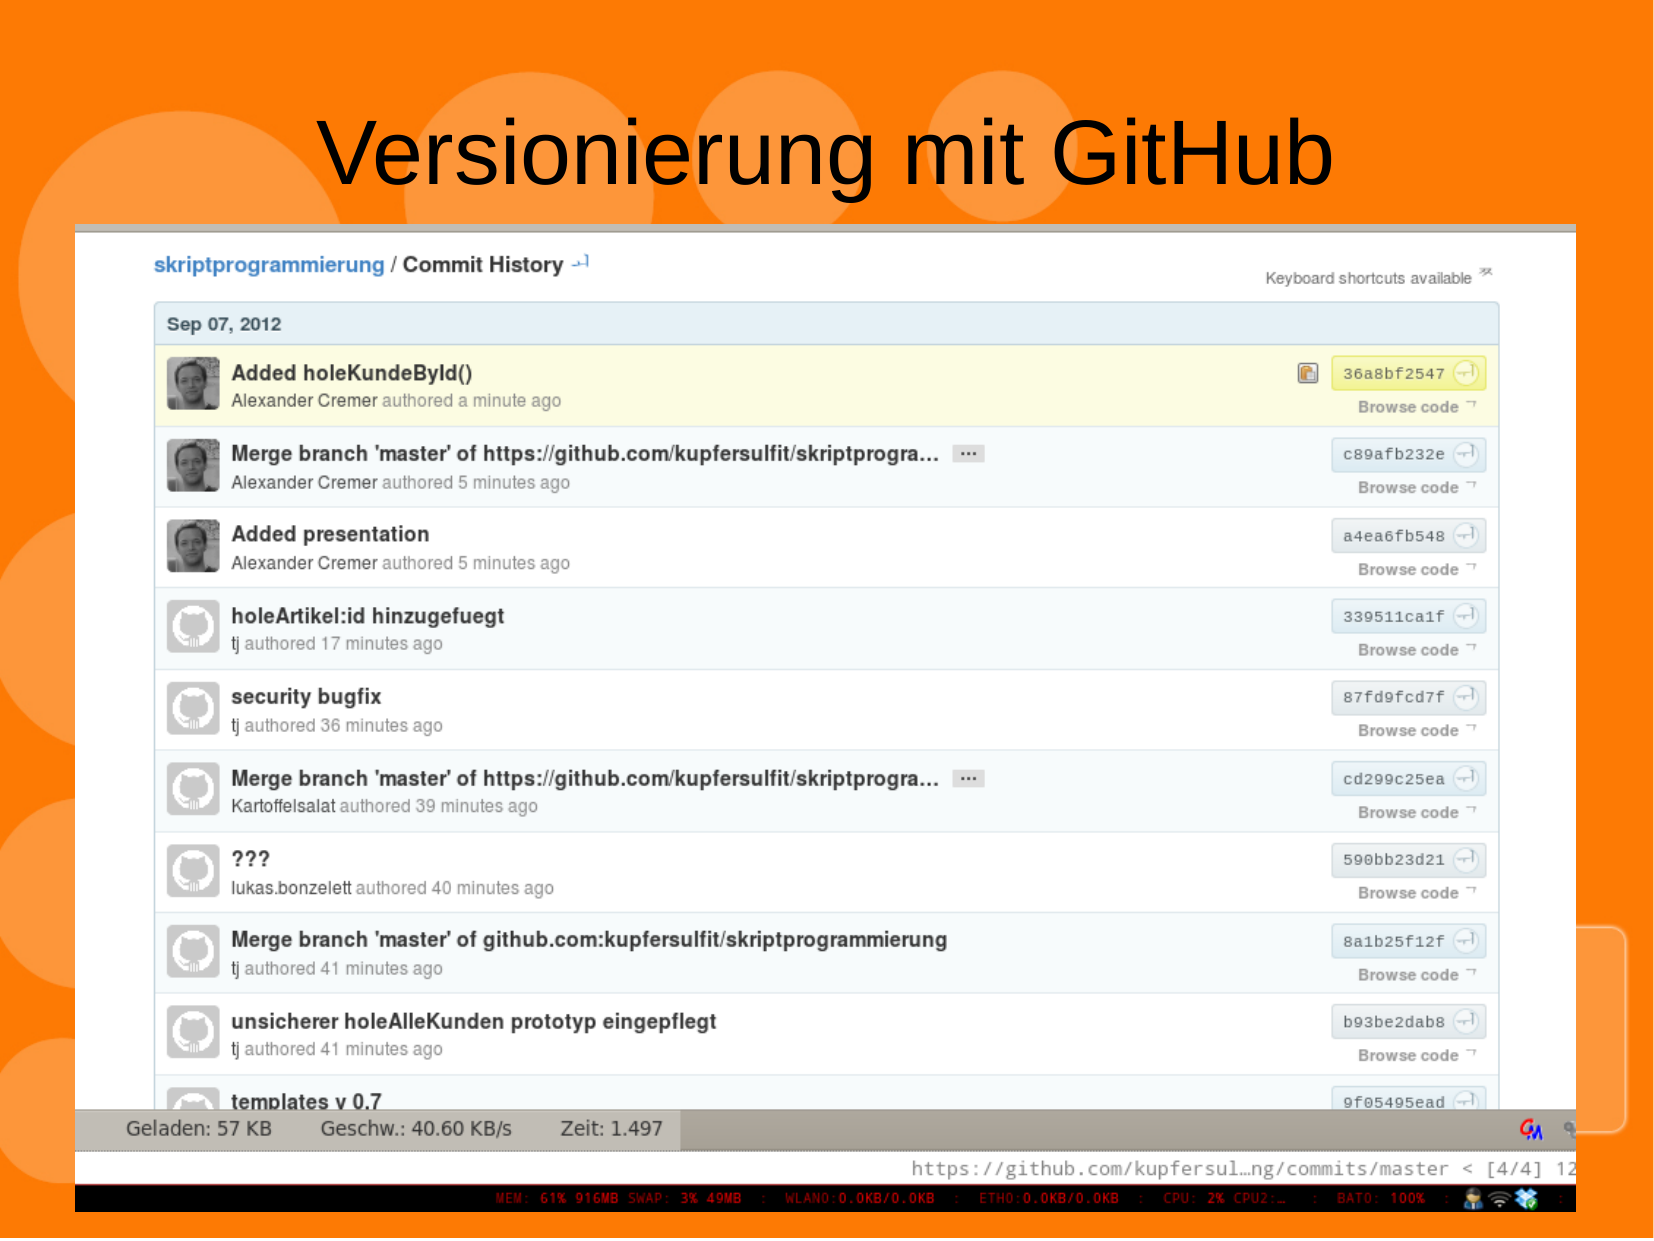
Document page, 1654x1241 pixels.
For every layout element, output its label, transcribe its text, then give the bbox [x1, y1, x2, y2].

title Versionierung mit GitHub [82, 56, 1571, 224]
picture [0, 0, 1654, 1238]
